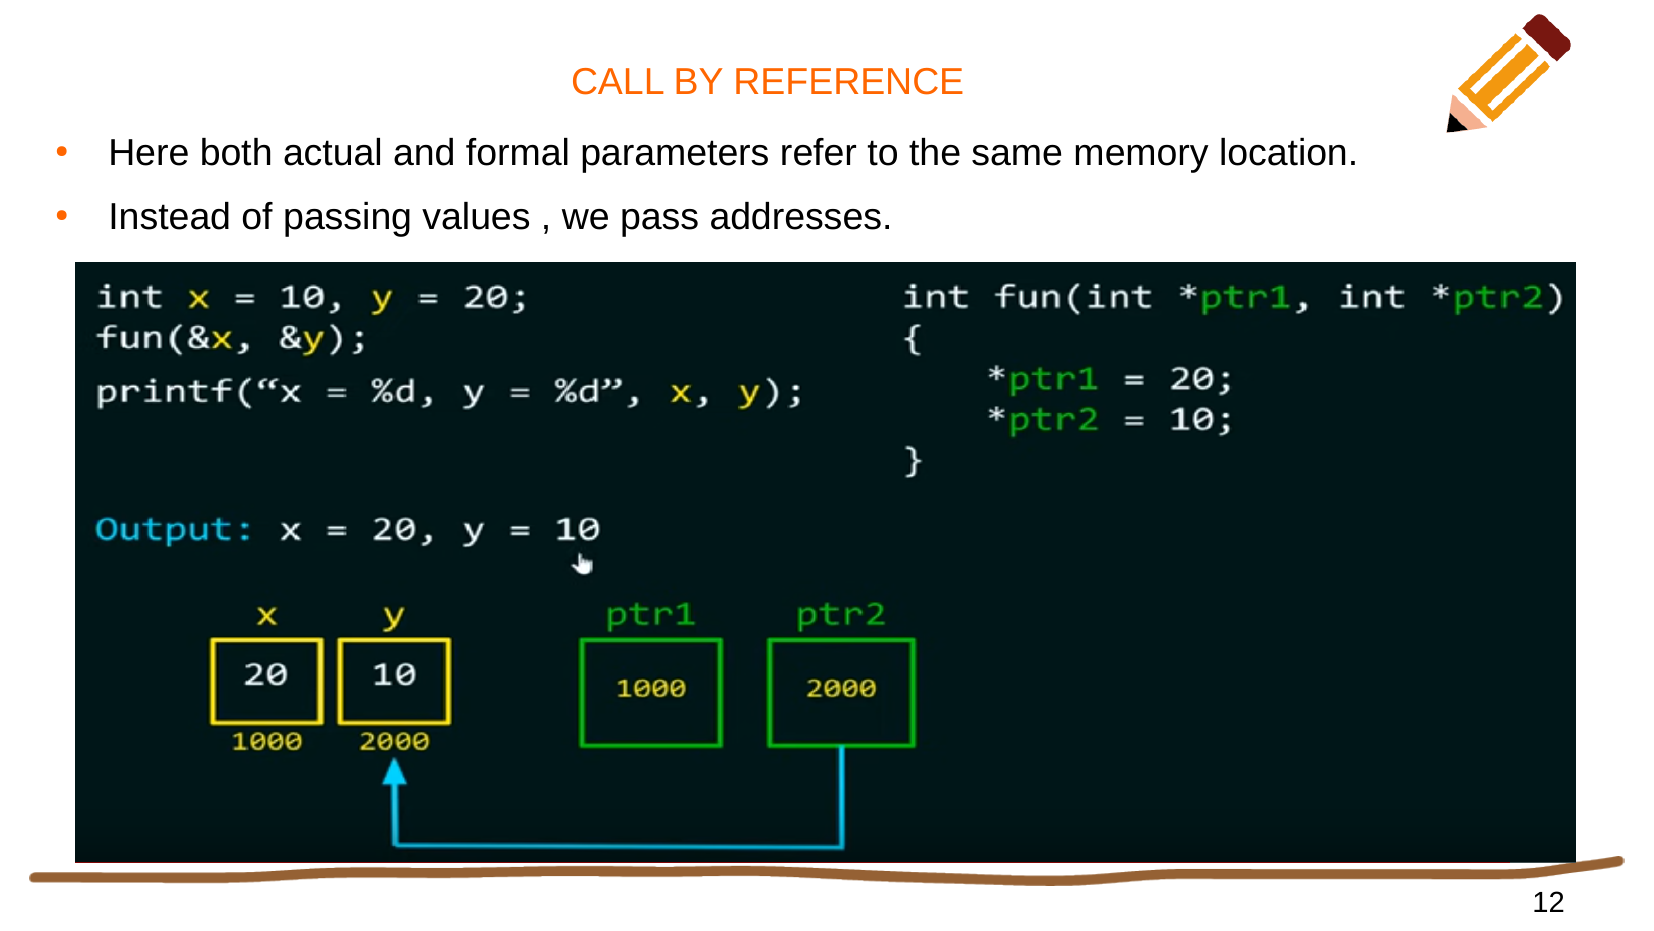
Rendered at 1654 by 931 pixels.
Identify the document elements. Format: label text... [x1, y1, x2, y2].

title CALL BY REFERENCE [88, 29, 1447, 131]
picture [29, 262, 1625, 886]
list Here both actual and formal parameters refer to the same memory location. Instead of passing values , we pass addresses. [37, 131, 1524, 263]
picture [1446, 14, 1571, 133]
